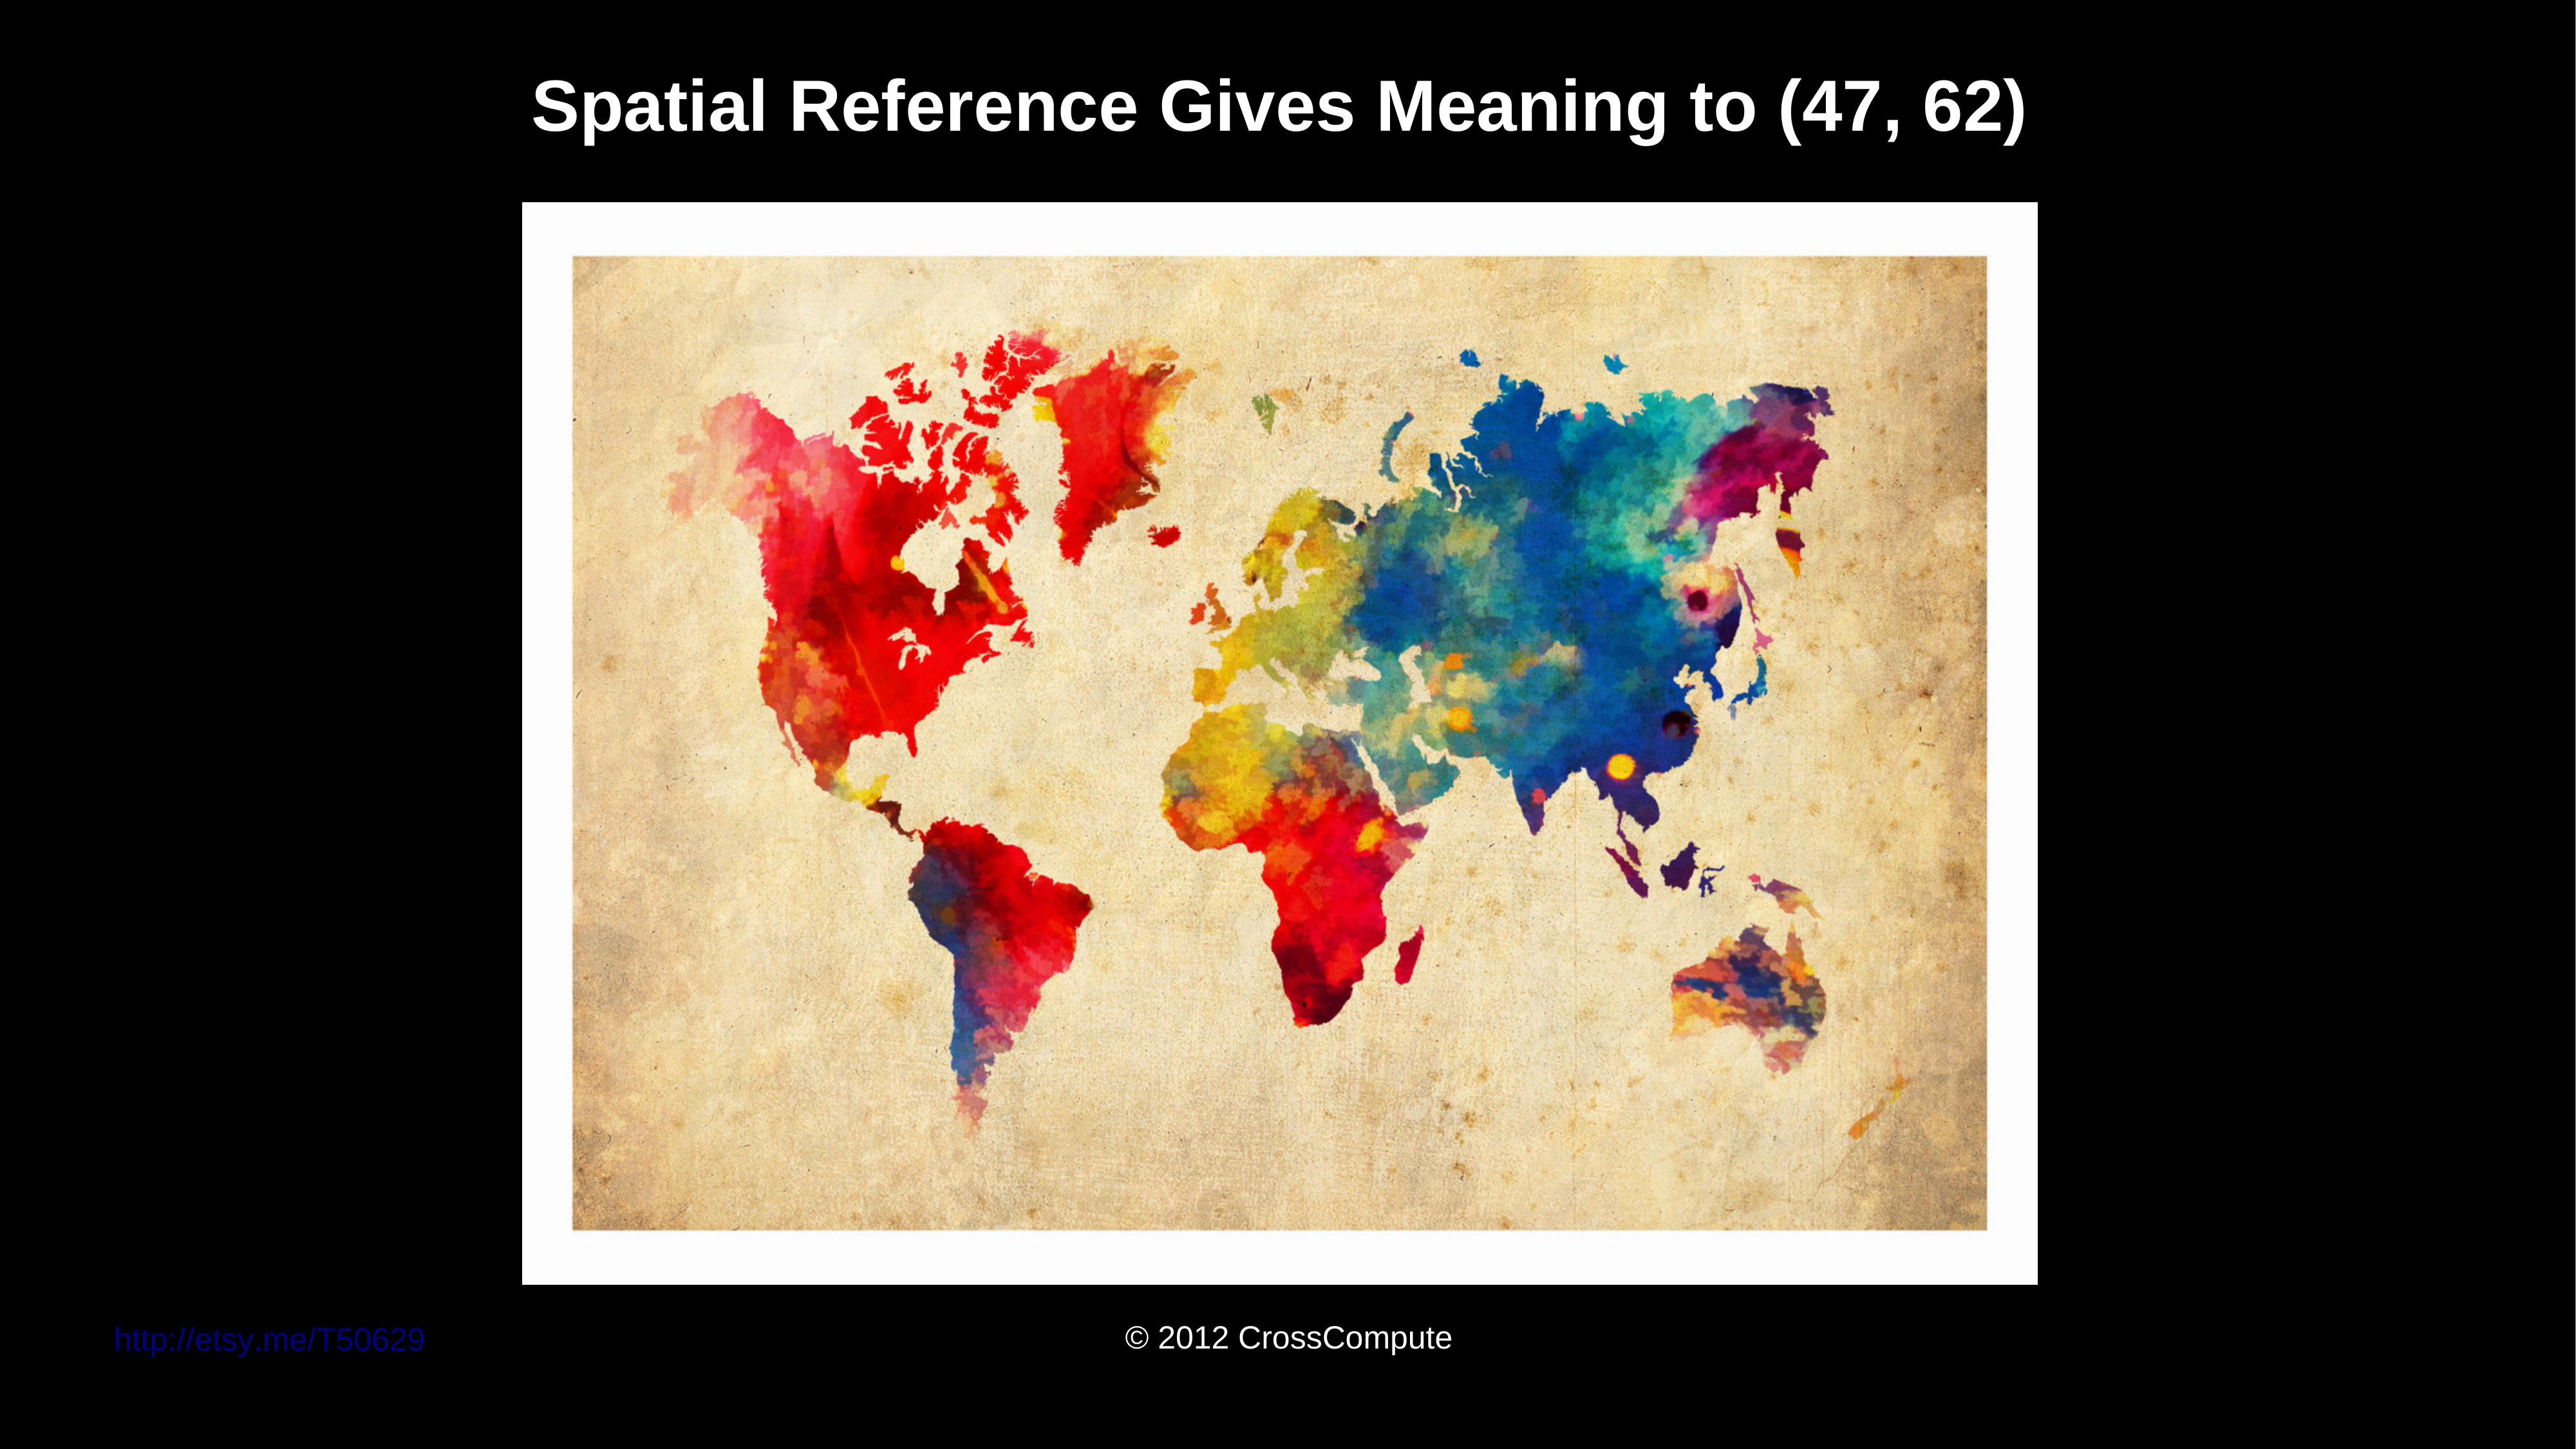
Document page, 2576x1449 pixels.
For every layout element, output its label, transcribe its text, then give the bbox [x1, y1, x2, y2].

title Spatial Reference Gives Meaning to (47, 62) [72, 19, 2488, 193]
text_box http://etsy.me/T50629 [104, 1314, 436, 1362]
picture [522, 202, 2038, 1285]
